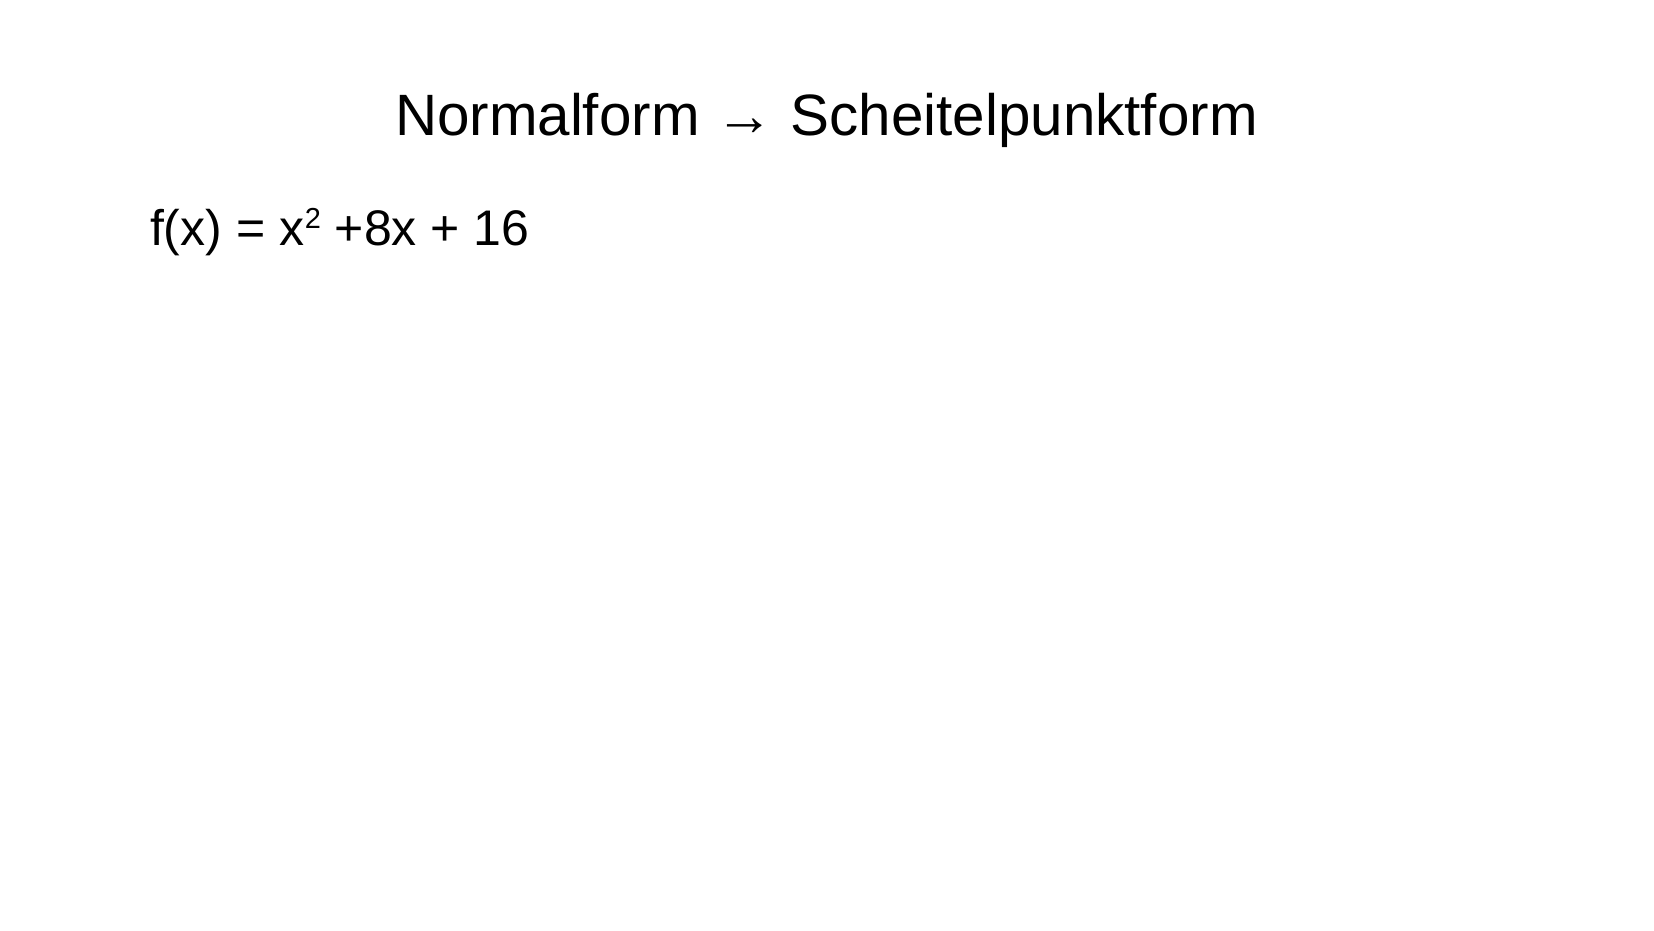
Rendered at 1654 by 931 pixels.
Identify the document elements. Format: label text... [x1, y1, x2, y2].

title Normalform → Scheitelpunktform [82, 37, 1571, 193]
text_box f(x) = x2 +8x + 16 [135, 192, 697, 375]
